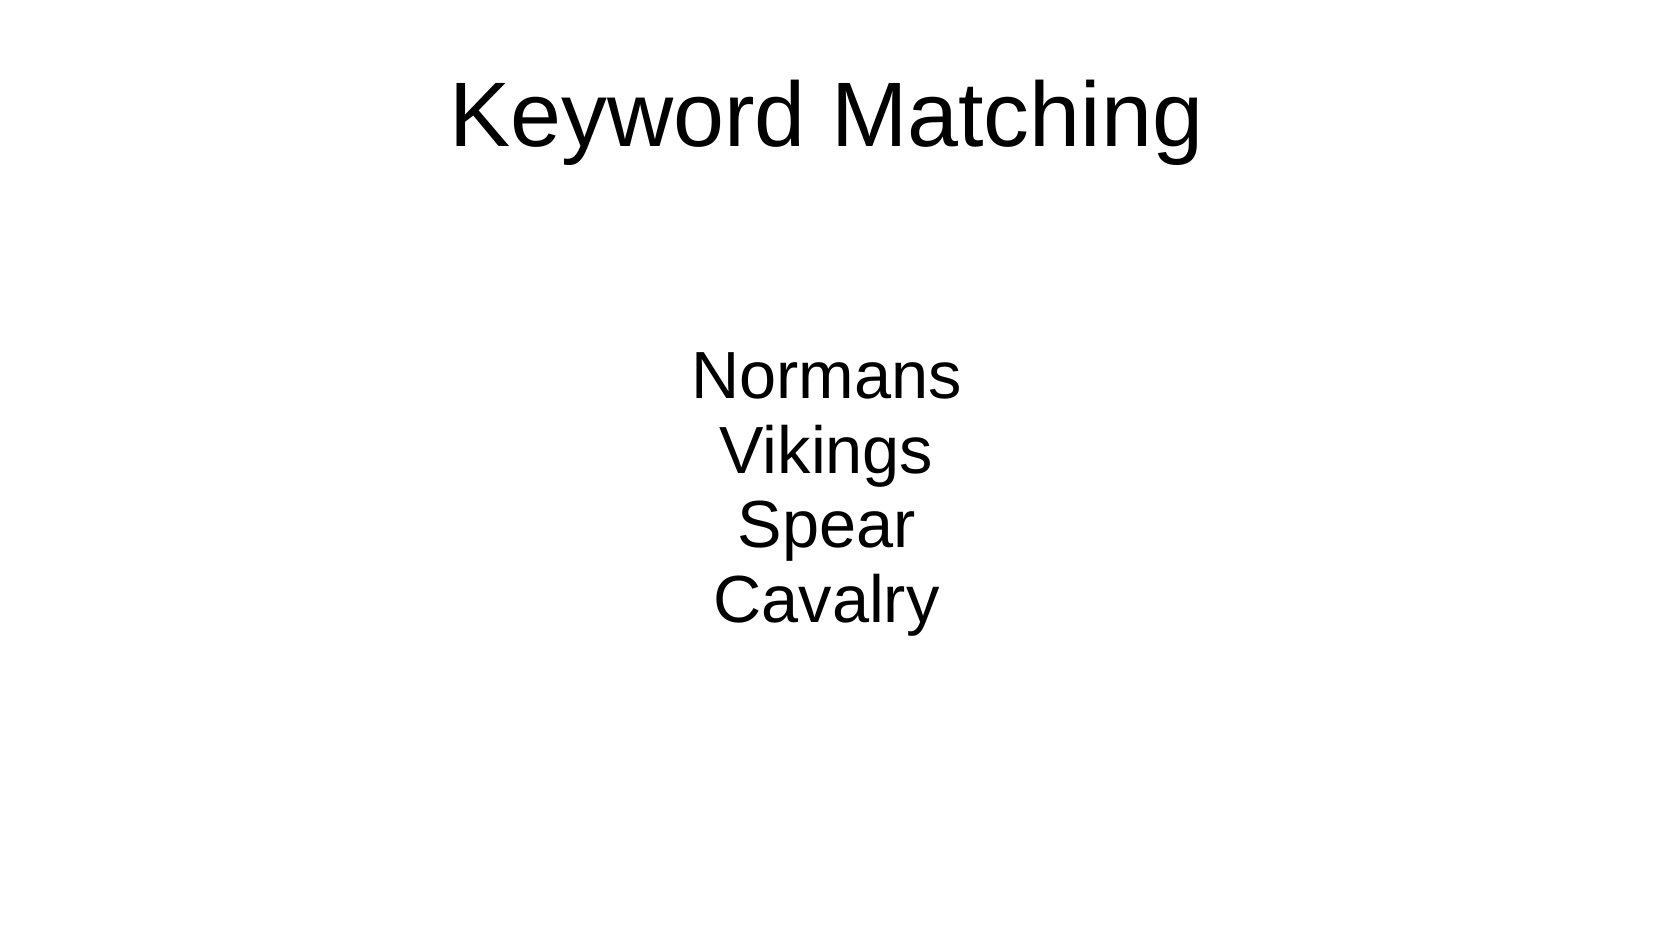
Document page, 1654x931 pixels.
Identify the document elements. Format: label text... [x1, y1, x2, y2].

title Keyword Matching [82, 37, 1571, 193]
subtitle Normans Vikings Spear Cavalry [82, 217, 1571, 758]
